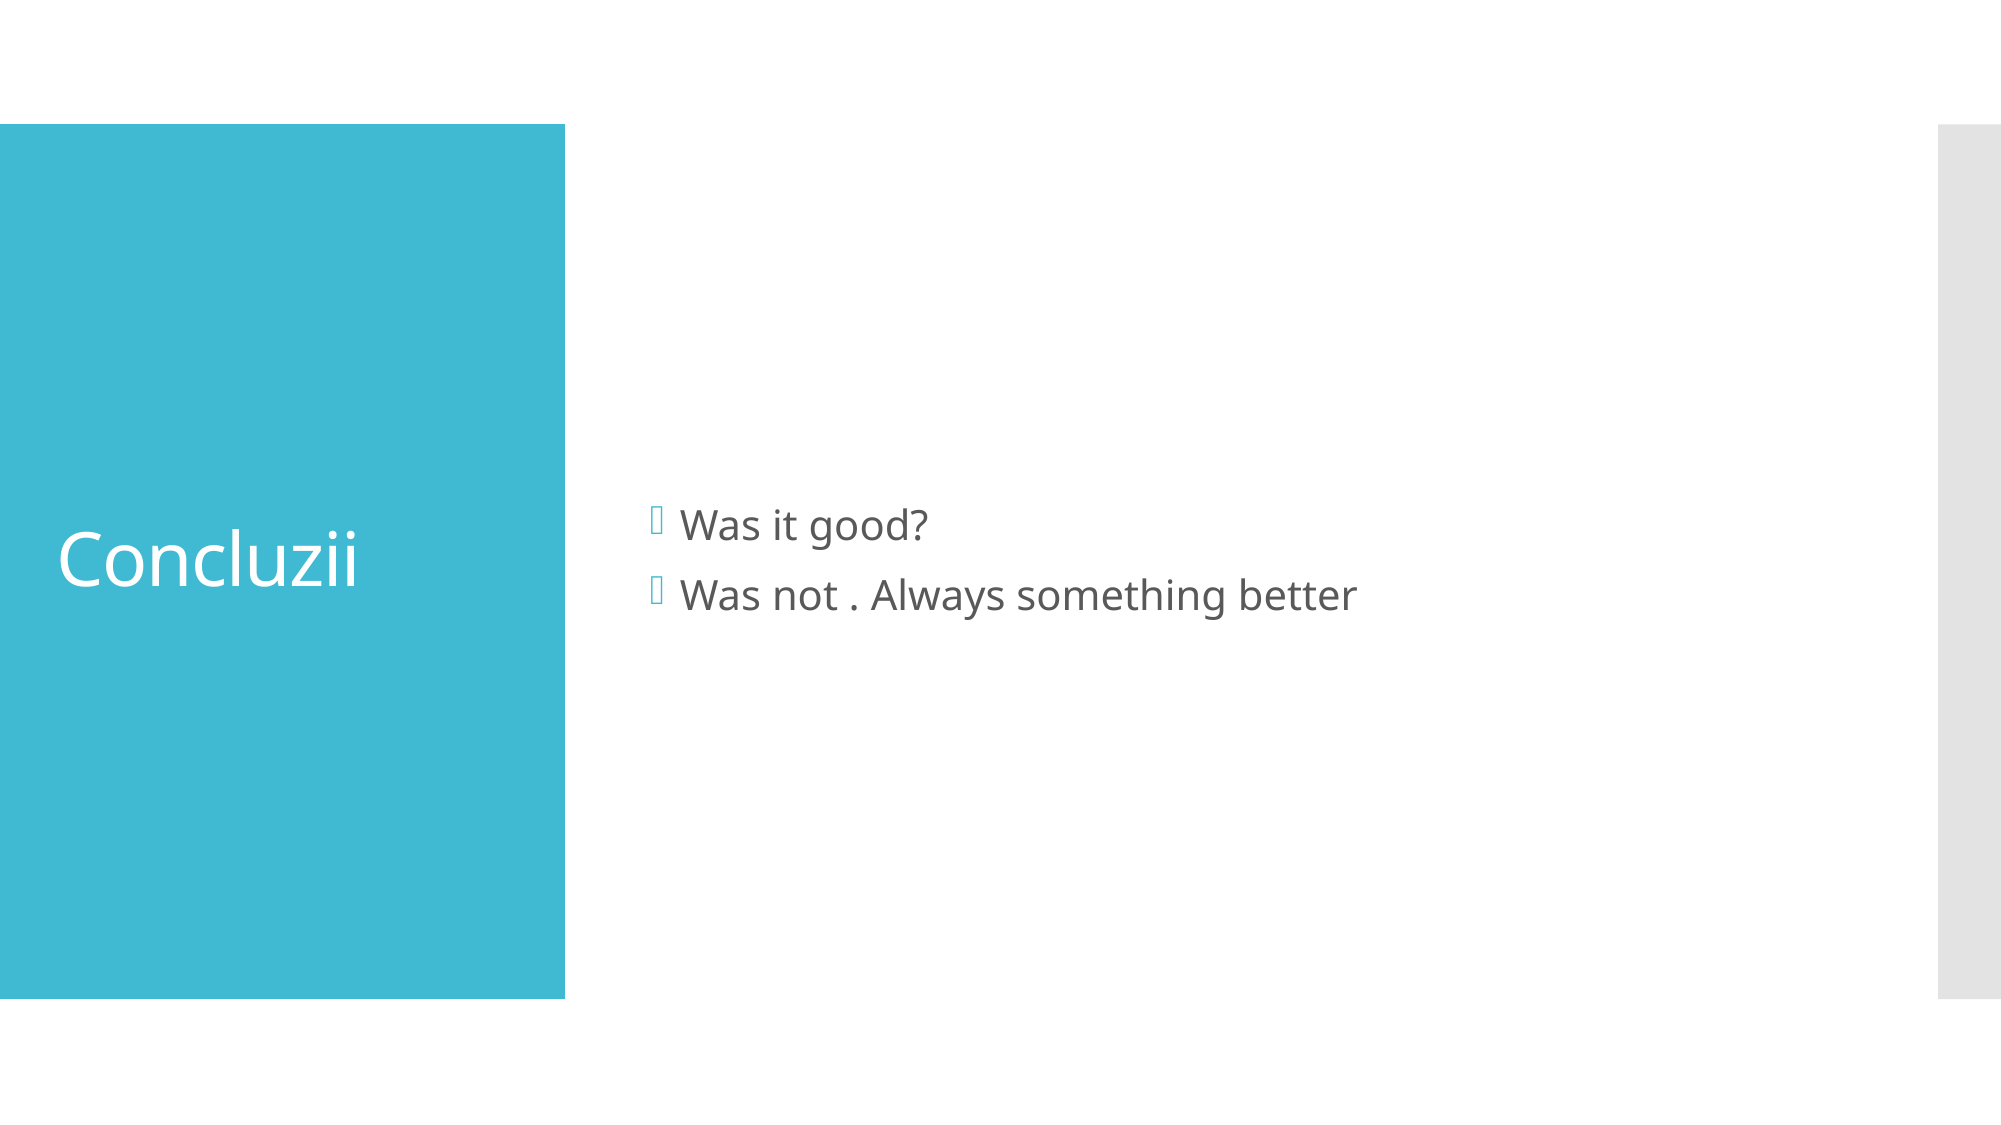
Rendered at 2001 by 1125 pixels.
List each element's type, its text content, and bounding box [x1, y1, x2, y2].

list Was it good? Was not . Always something better [634, 141, 1835, 982]
title Concluzii [41, 184, 526, 940]
